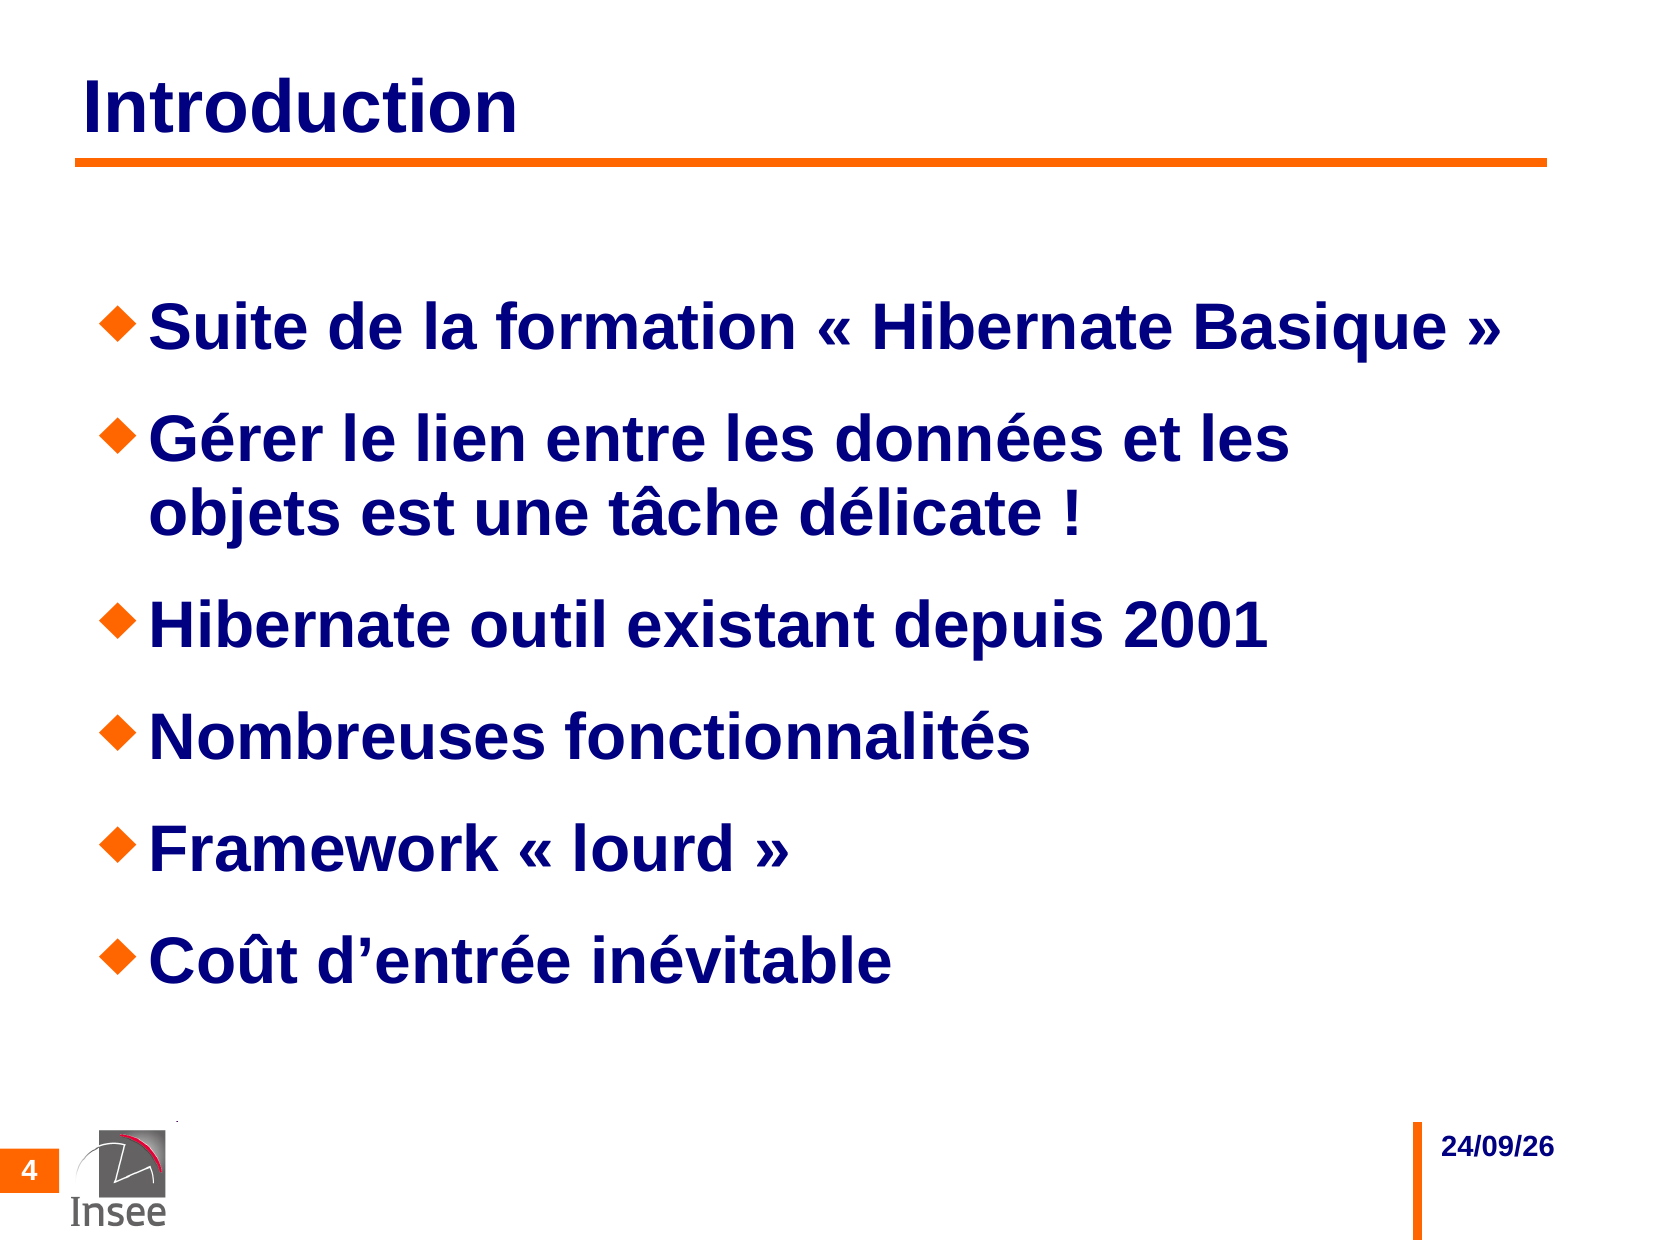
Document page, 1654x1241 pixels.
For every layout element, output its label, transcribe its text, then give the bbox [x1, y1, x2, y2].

picture [62, 1121, 178, 1241]
title Introduction [82, 49, 1619, 163]
list Suite de la formation « Hibernate Basique » Gérer le lien entre les données et les objets est une tâche délicate ! Hibernate outil existant depuis 2001 Nombreuses fonctionnalités Framework « lourd » Coût d’entrée inévitable [82, 290, 1571, 1010]
